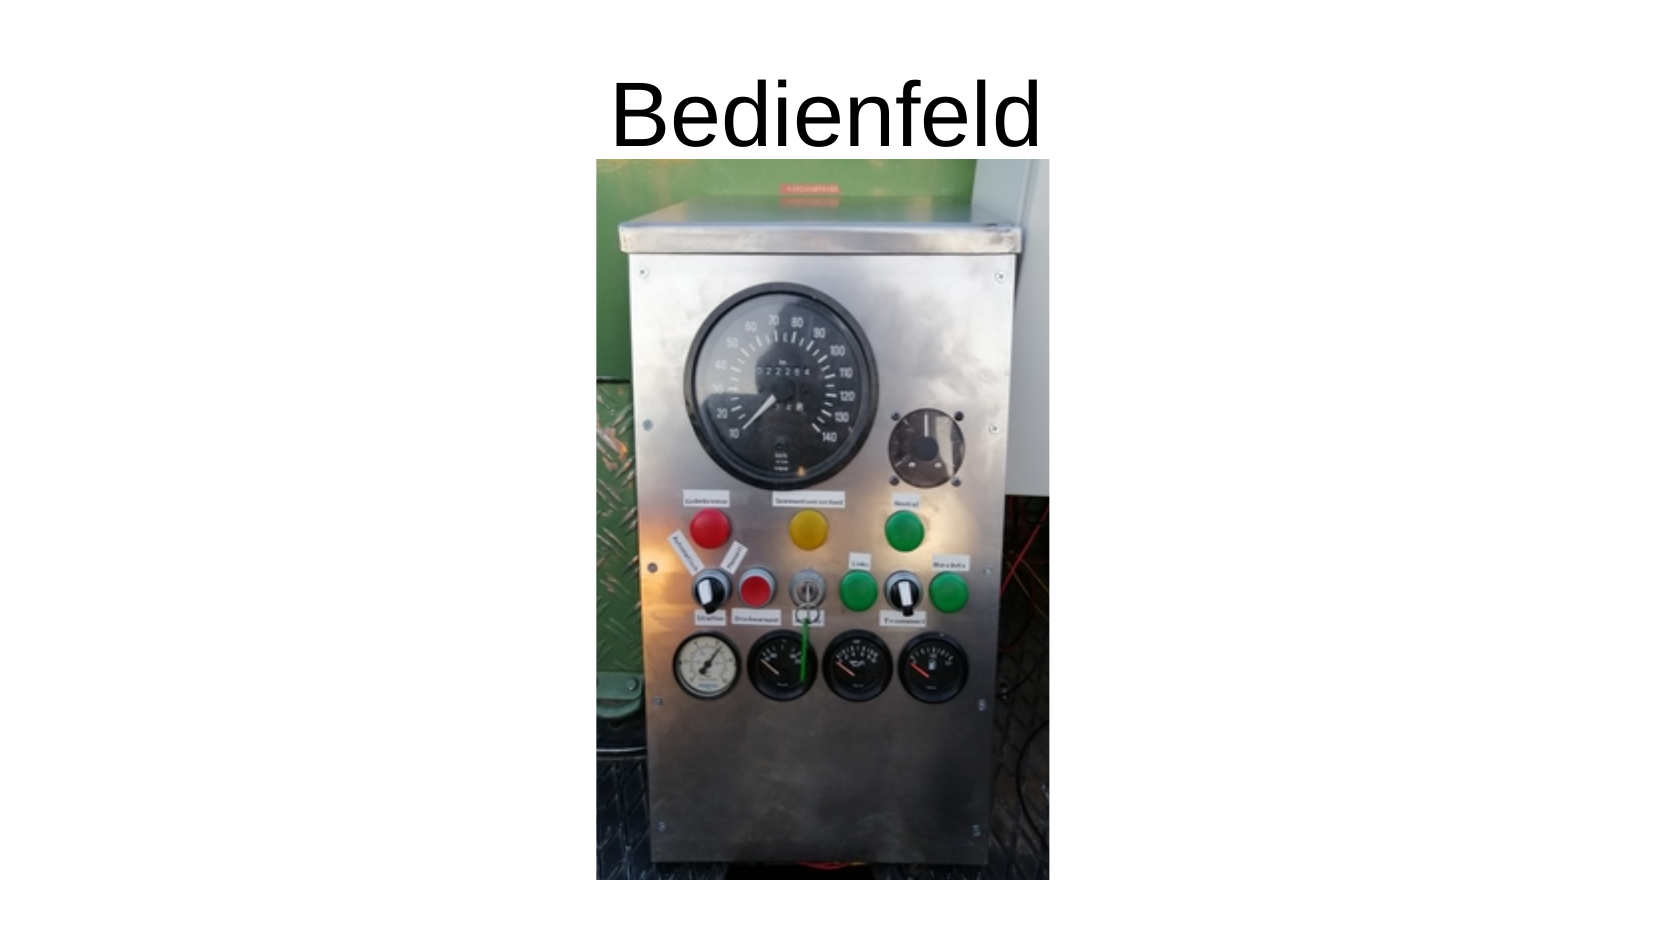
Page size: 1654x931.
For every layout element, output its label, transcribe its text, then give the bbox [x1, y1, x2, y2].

title Bedienfeld [82, 37, 1571, 193]
picture [596, 159, 1050, 880]
